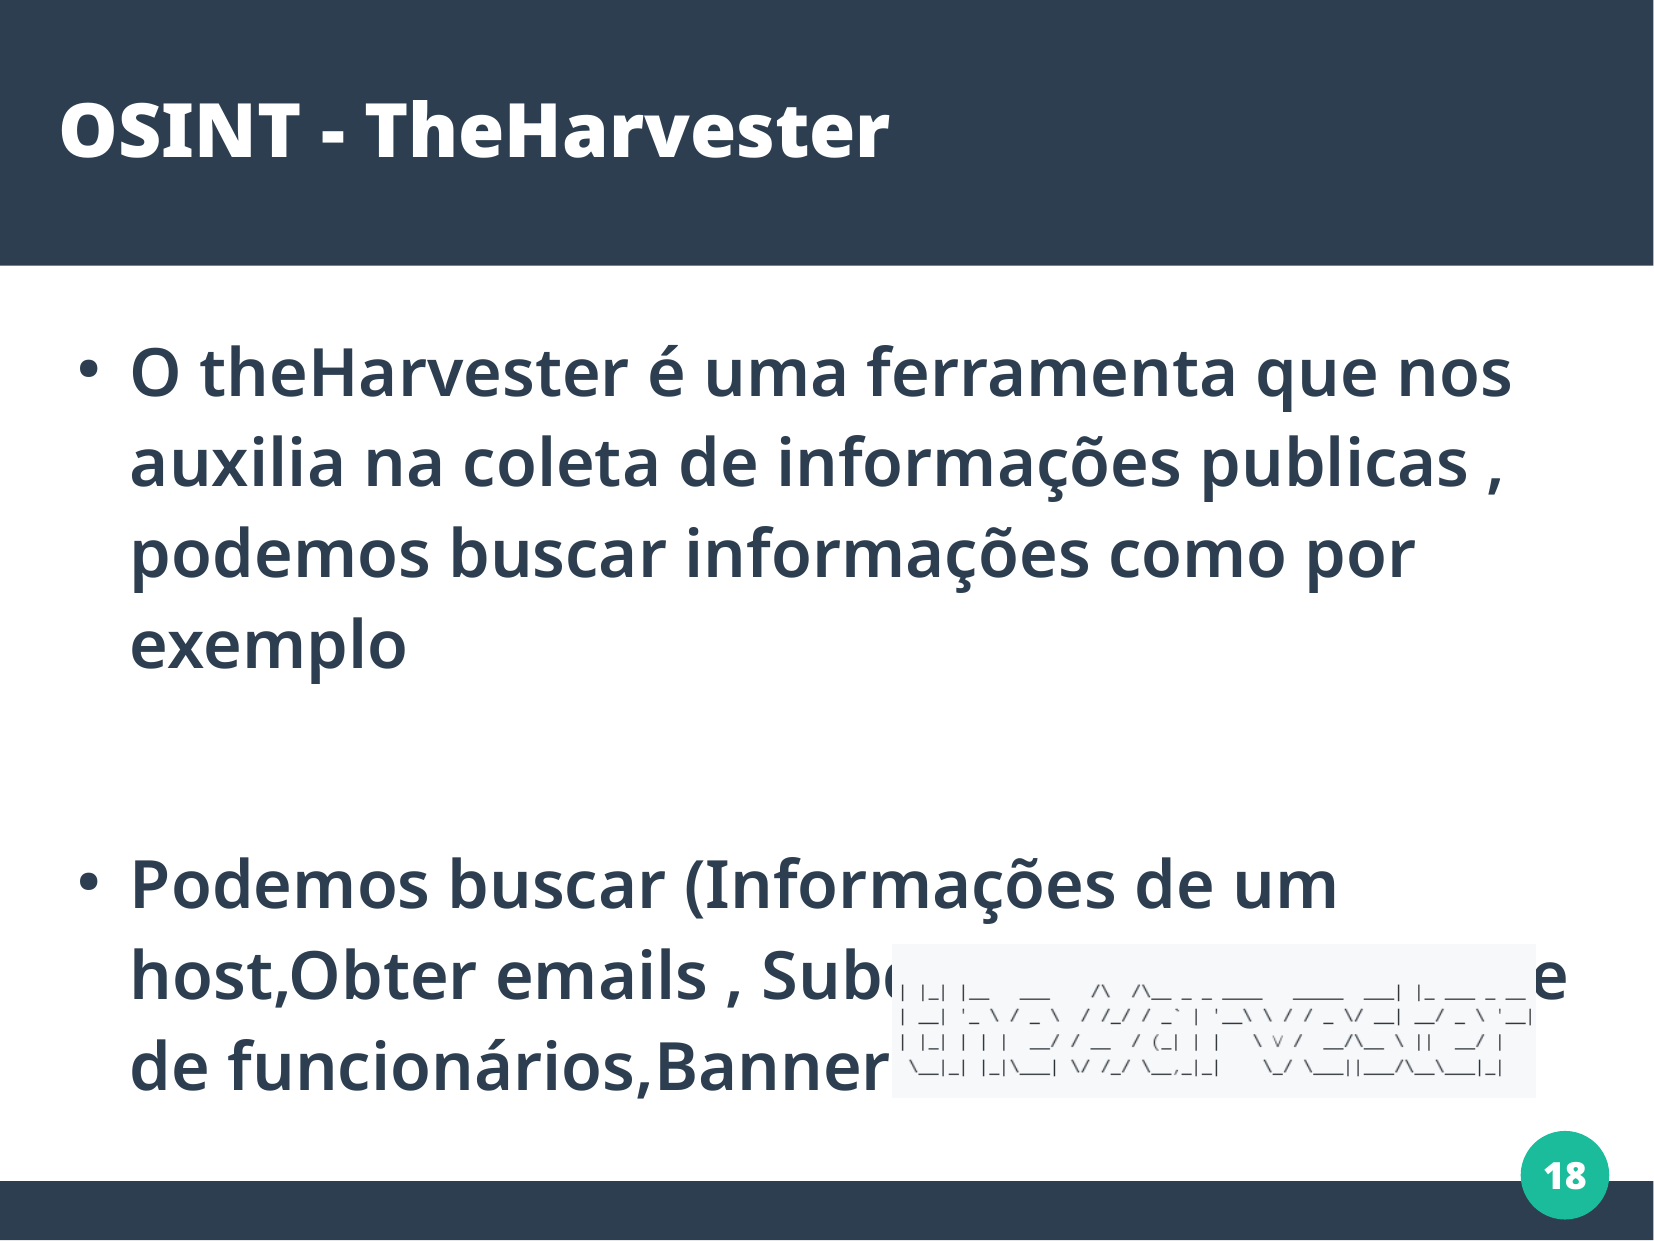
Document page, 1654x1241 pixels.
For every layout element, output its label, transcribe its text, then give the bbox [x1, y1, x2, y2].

list O theHarvester é uma ferramenta que nos auxilia na coleta de informações publicas , podemos buscar informações como por exemplo Podemos buscar (Informações de um host,Obter emails , Subdomínios ,host,nome de funcionários,Banners e Chaves GPG [59, 324, 1595, 1152]
picture [892, 944, 1536, 1098]
title OSINT - TheHarvester [59, 49, 1595, 207]
